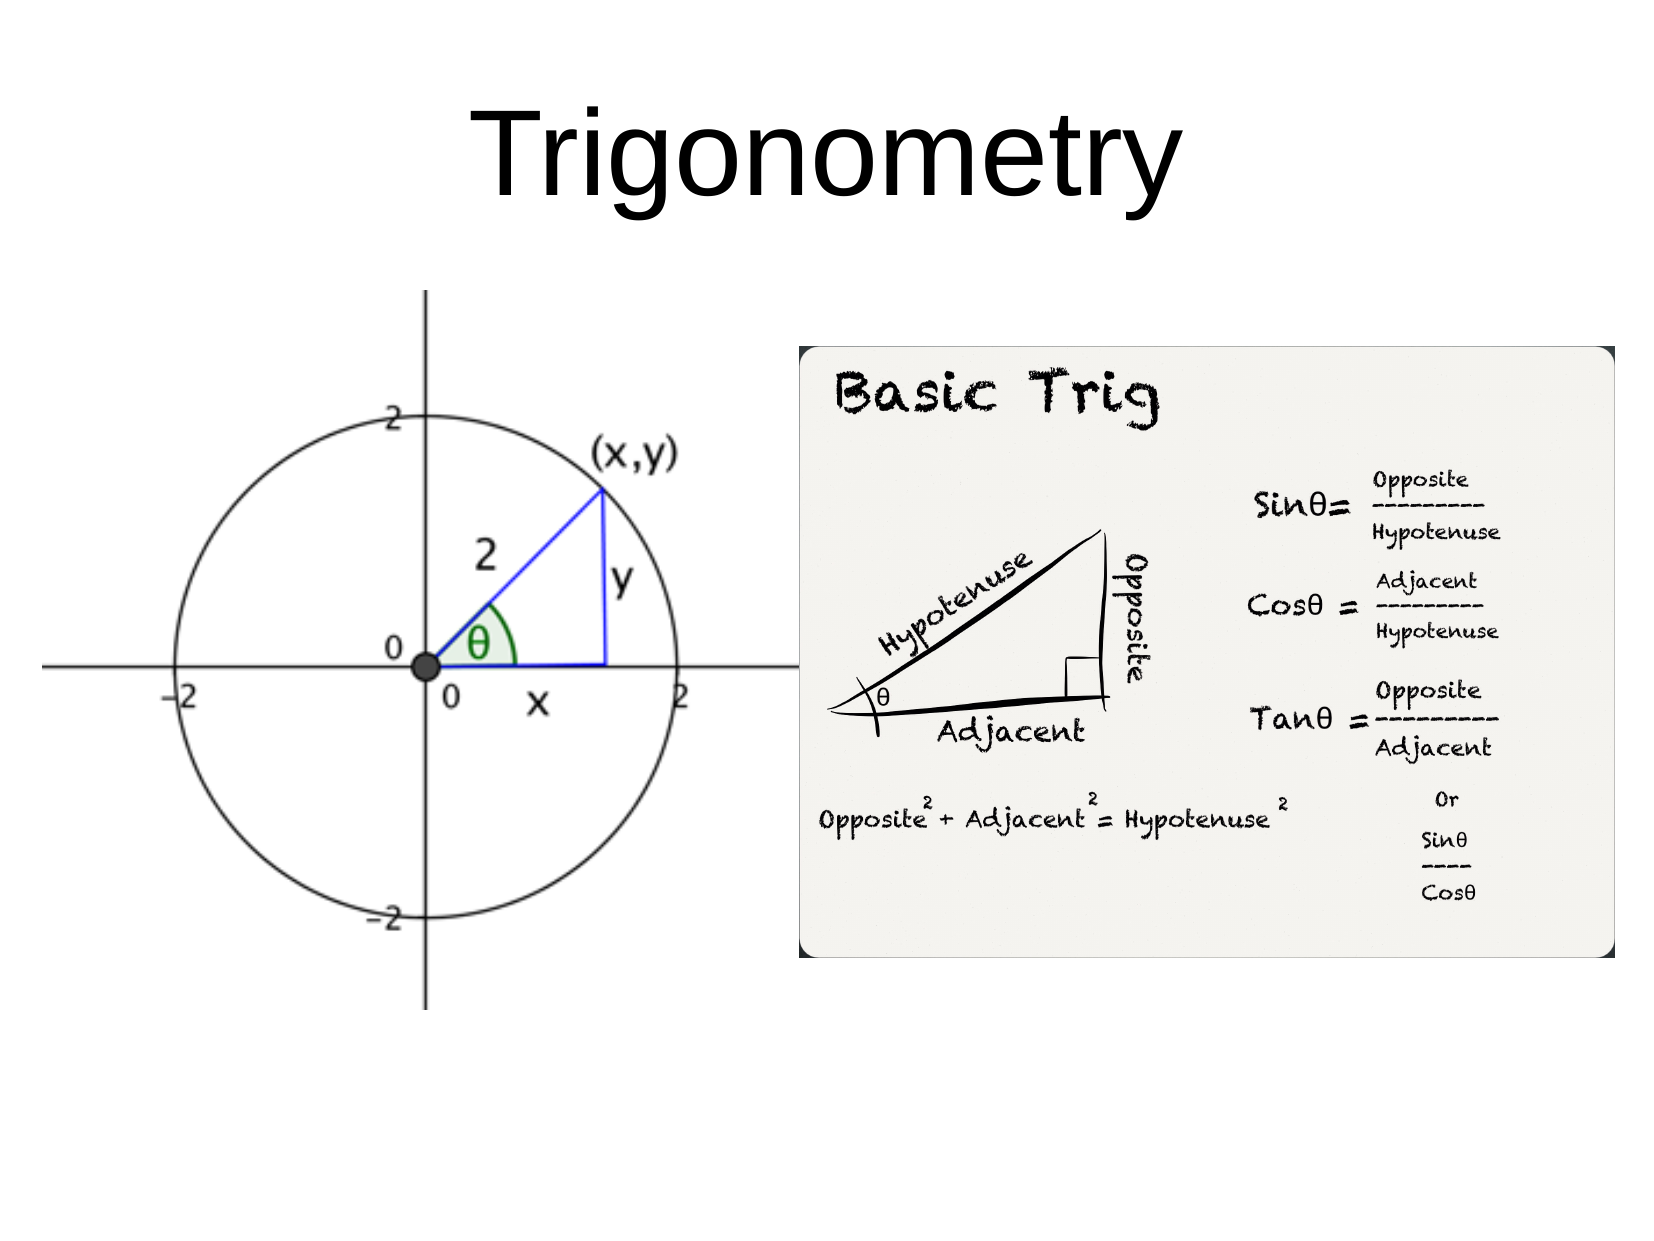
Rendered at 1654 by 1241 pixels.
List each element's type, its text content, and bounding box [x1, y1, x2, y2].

title Trigonometry [82, 49, 1571, 257]
picture [42, 290, 1615, 1010]
